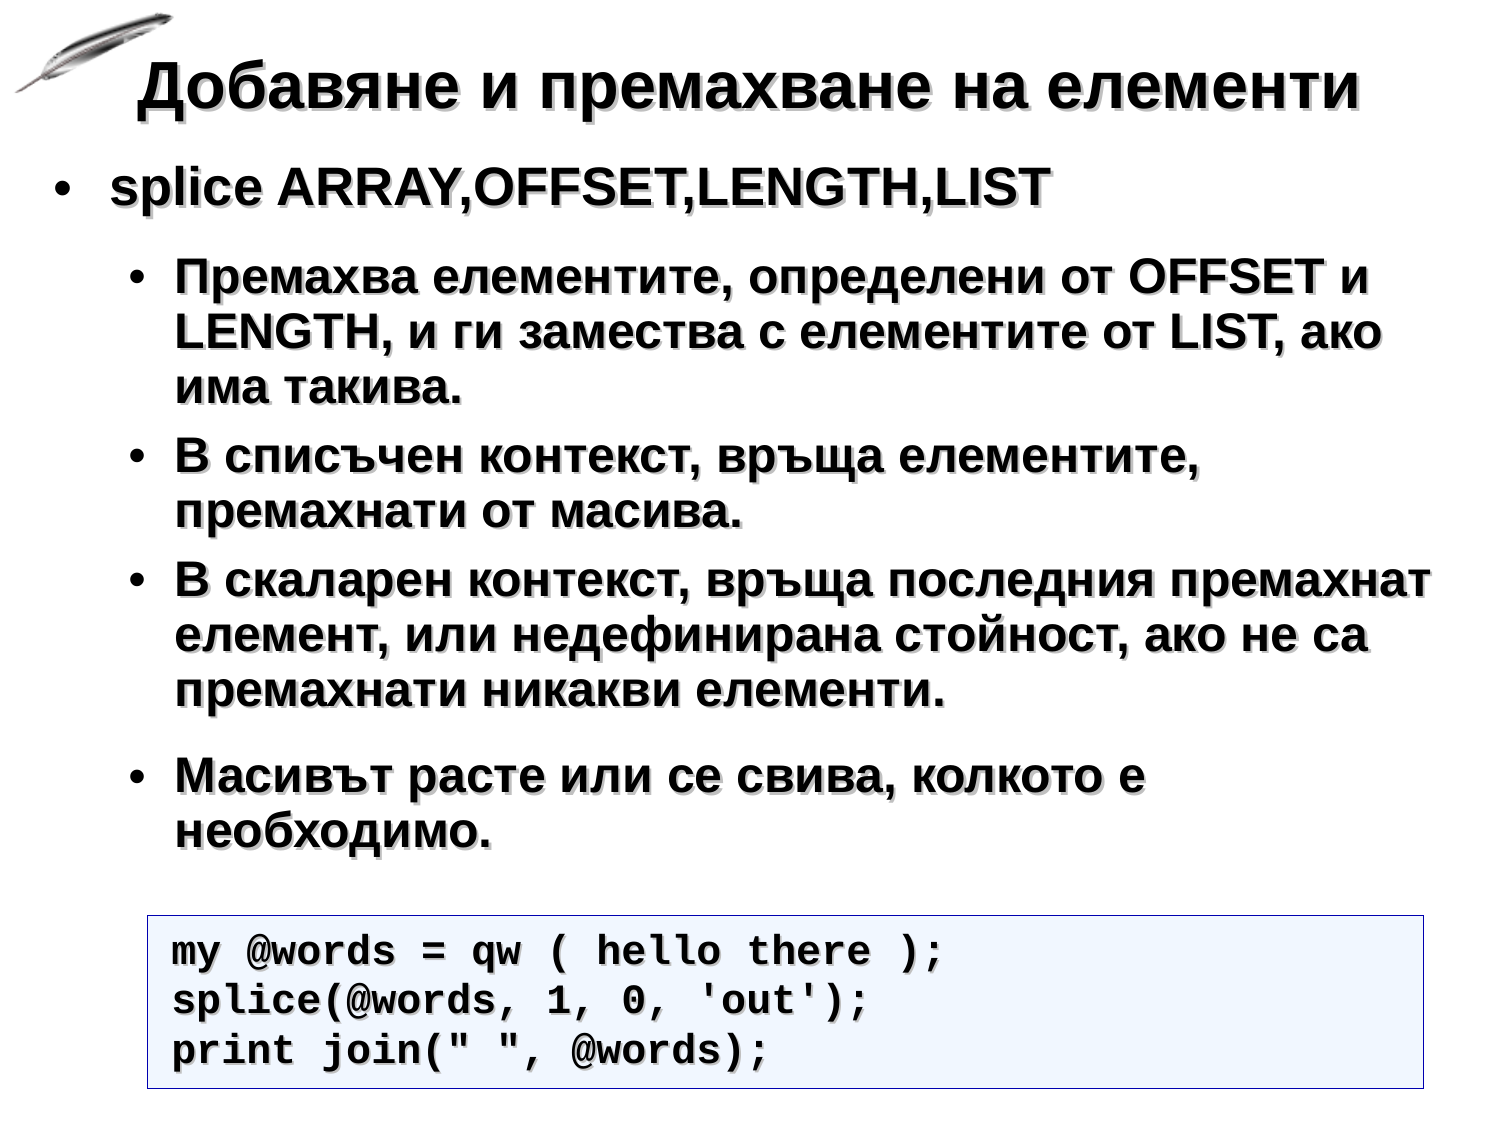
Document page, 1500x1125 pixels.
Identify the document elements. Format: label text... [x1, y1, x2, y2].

list splice ARRAY,OFFSET,LENGTH,LIST Премахва елементите, определени от OFFSET и LENGTH, и ги замества с елементите от LIST, ако има такива. В списъчен контекст, връща елементите, премахнати от масива. В скаларен контекст, връща последния премахнат елемент, или недефинирана стойност, ако не са премахнати никакви елементи. Масивът расте или се свива, колкото е необходимо. [53, 157, 1447, 1125]
text_box my @words = qw ( hello there ); splice(@words, 1, 0, 'out'); print join(" ", @words); [147, 915, 1424, 1088]
picture [11, 11, 103, 95]
title Добавяне и премахване на елементи [103, 0, 1397, 178]
